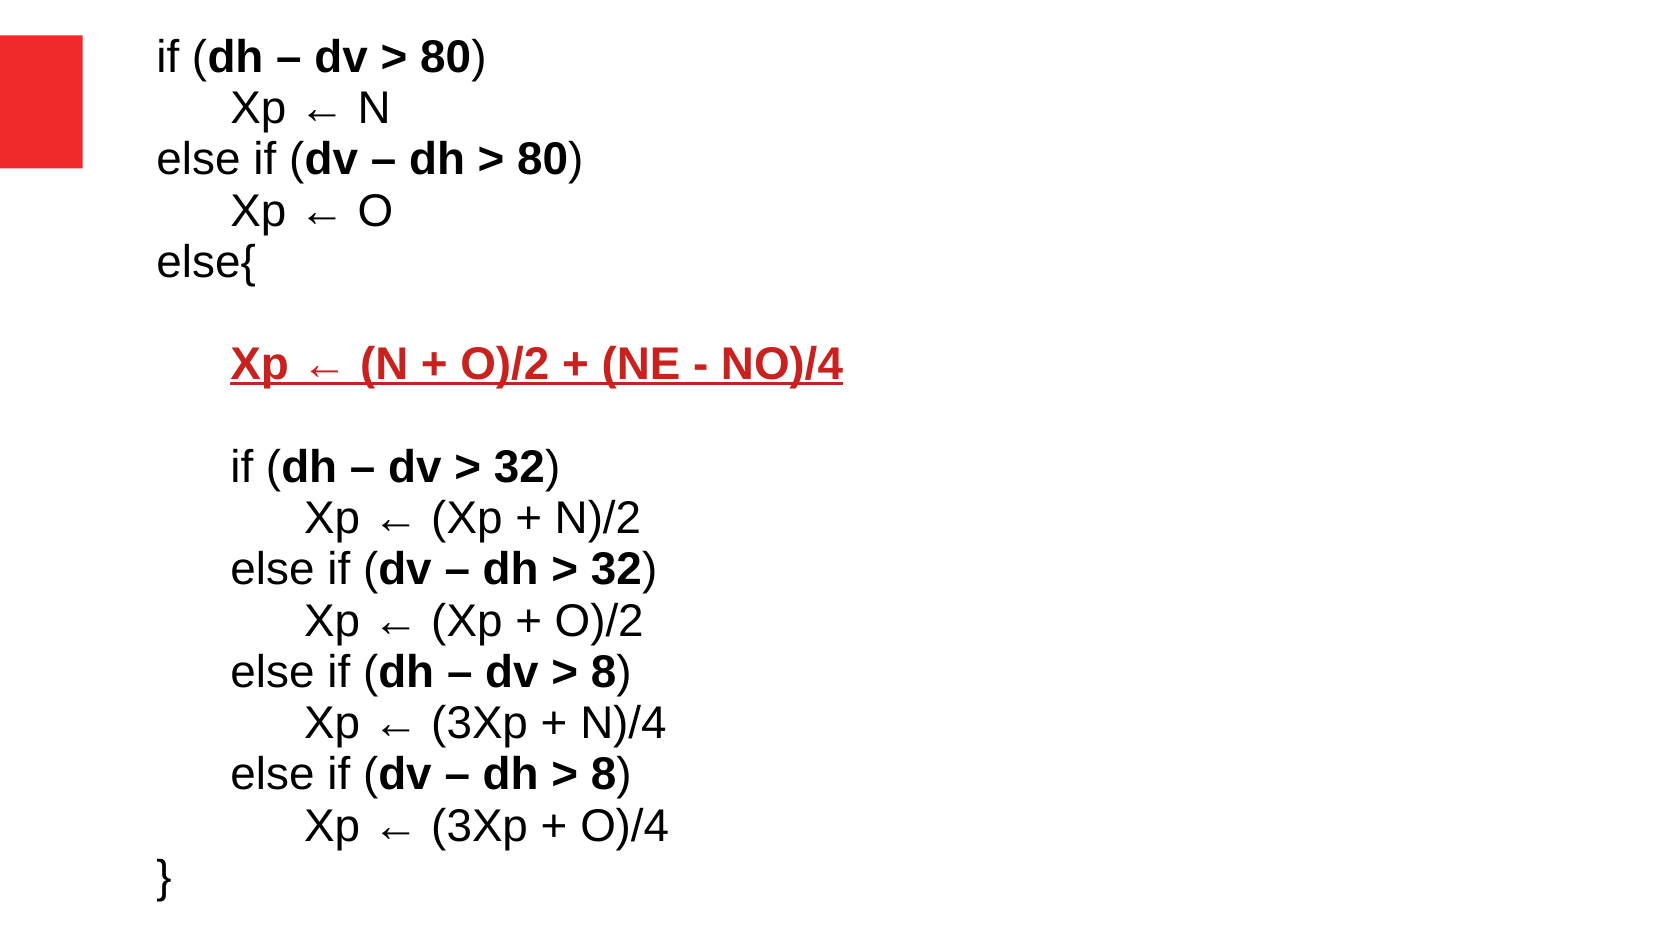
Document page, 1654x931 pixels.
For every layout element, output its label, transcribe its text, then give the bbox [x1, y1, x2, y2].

text_box if (dh – dv > 80) Xp ← N else if (dv – dh > 80) Xp ← O else{ Xp ← (N + O)/2 + (NE - NO)/4 if (dh – dv > 32) Xp ← (Xp + N)/2 else if (dv – dh > 32) Xp ← (Xp + O)/2 else if (dh – dv > 8) Xp ← (3Xp + N)/4 else if (dv – dh > 8) Xp ← (3Xp + O)/4 } [141, 23, 1489, 931]
